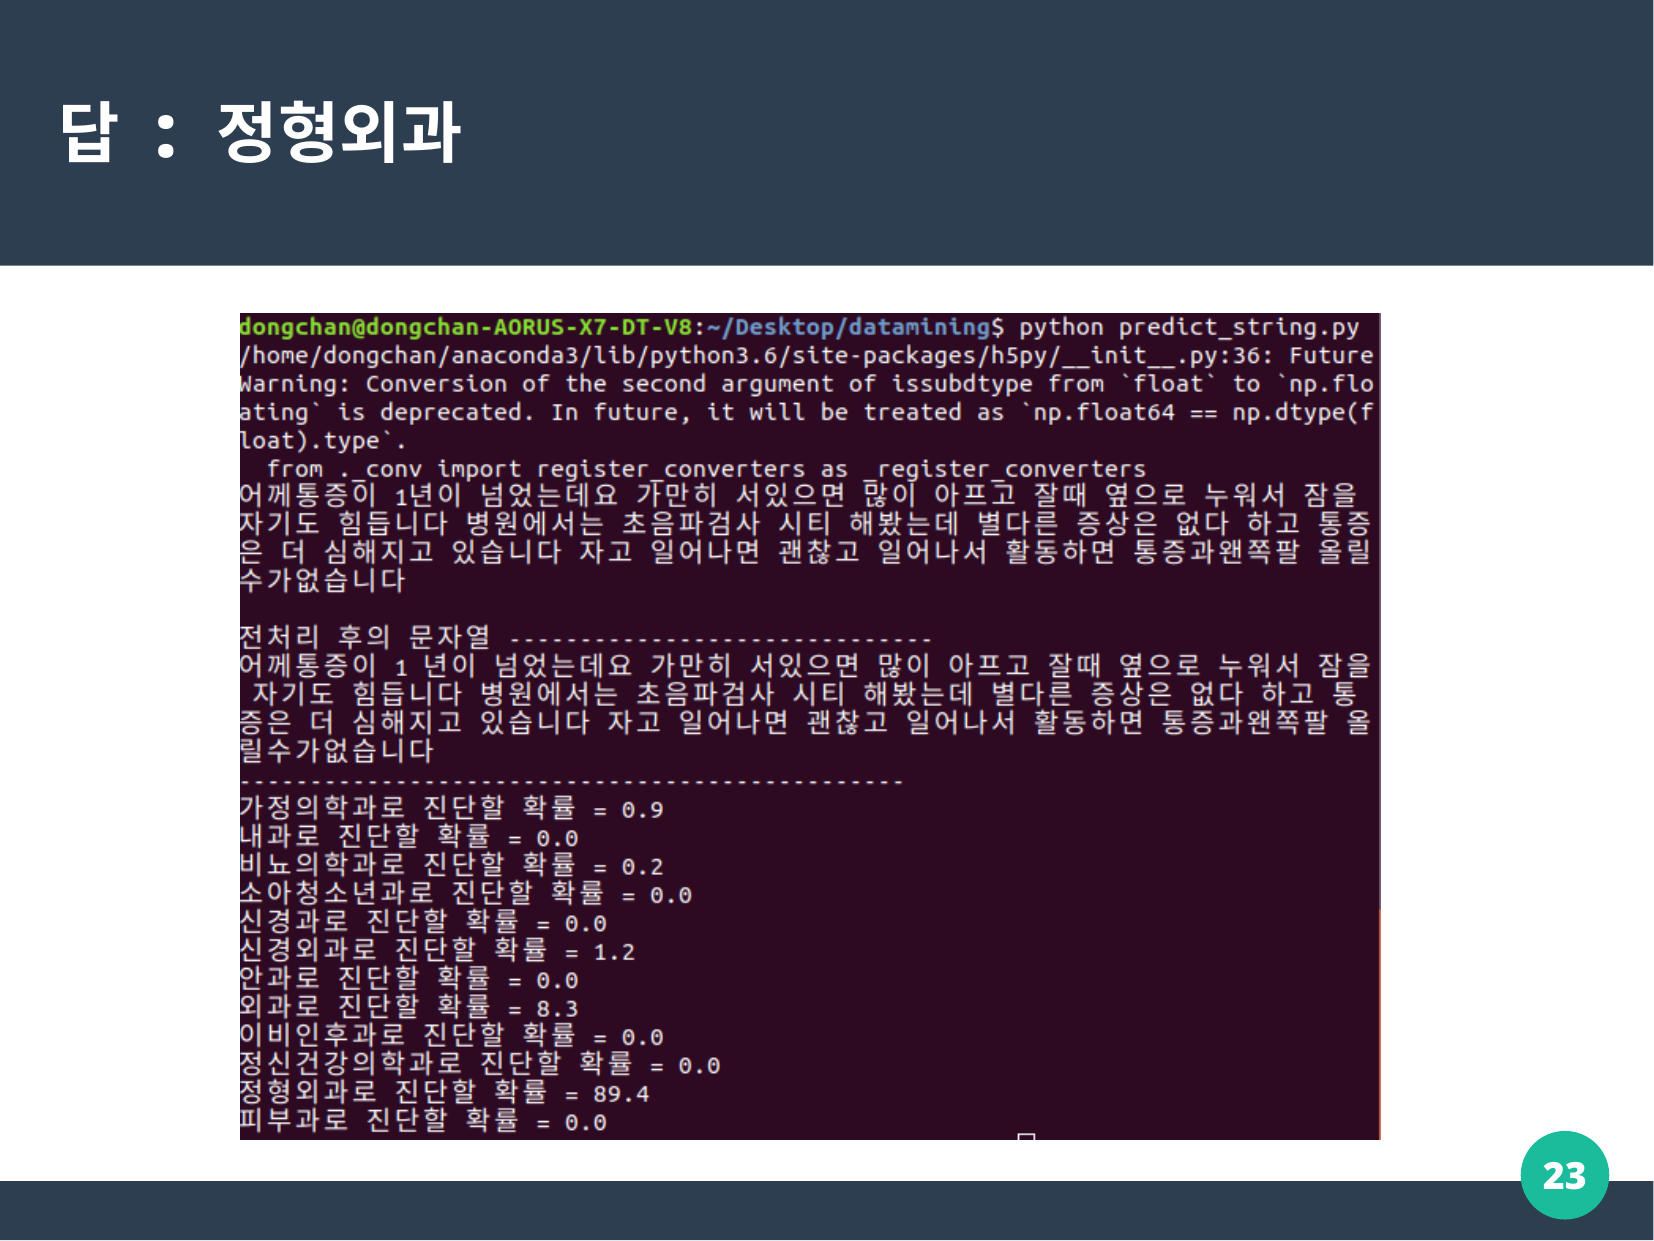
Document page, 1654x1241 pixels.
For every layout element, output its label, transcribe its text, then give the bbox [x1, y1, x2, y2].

title 답 : 정형외과 [59, 49, 1595, 207]
picture [240, 313, 1381, 1141]
